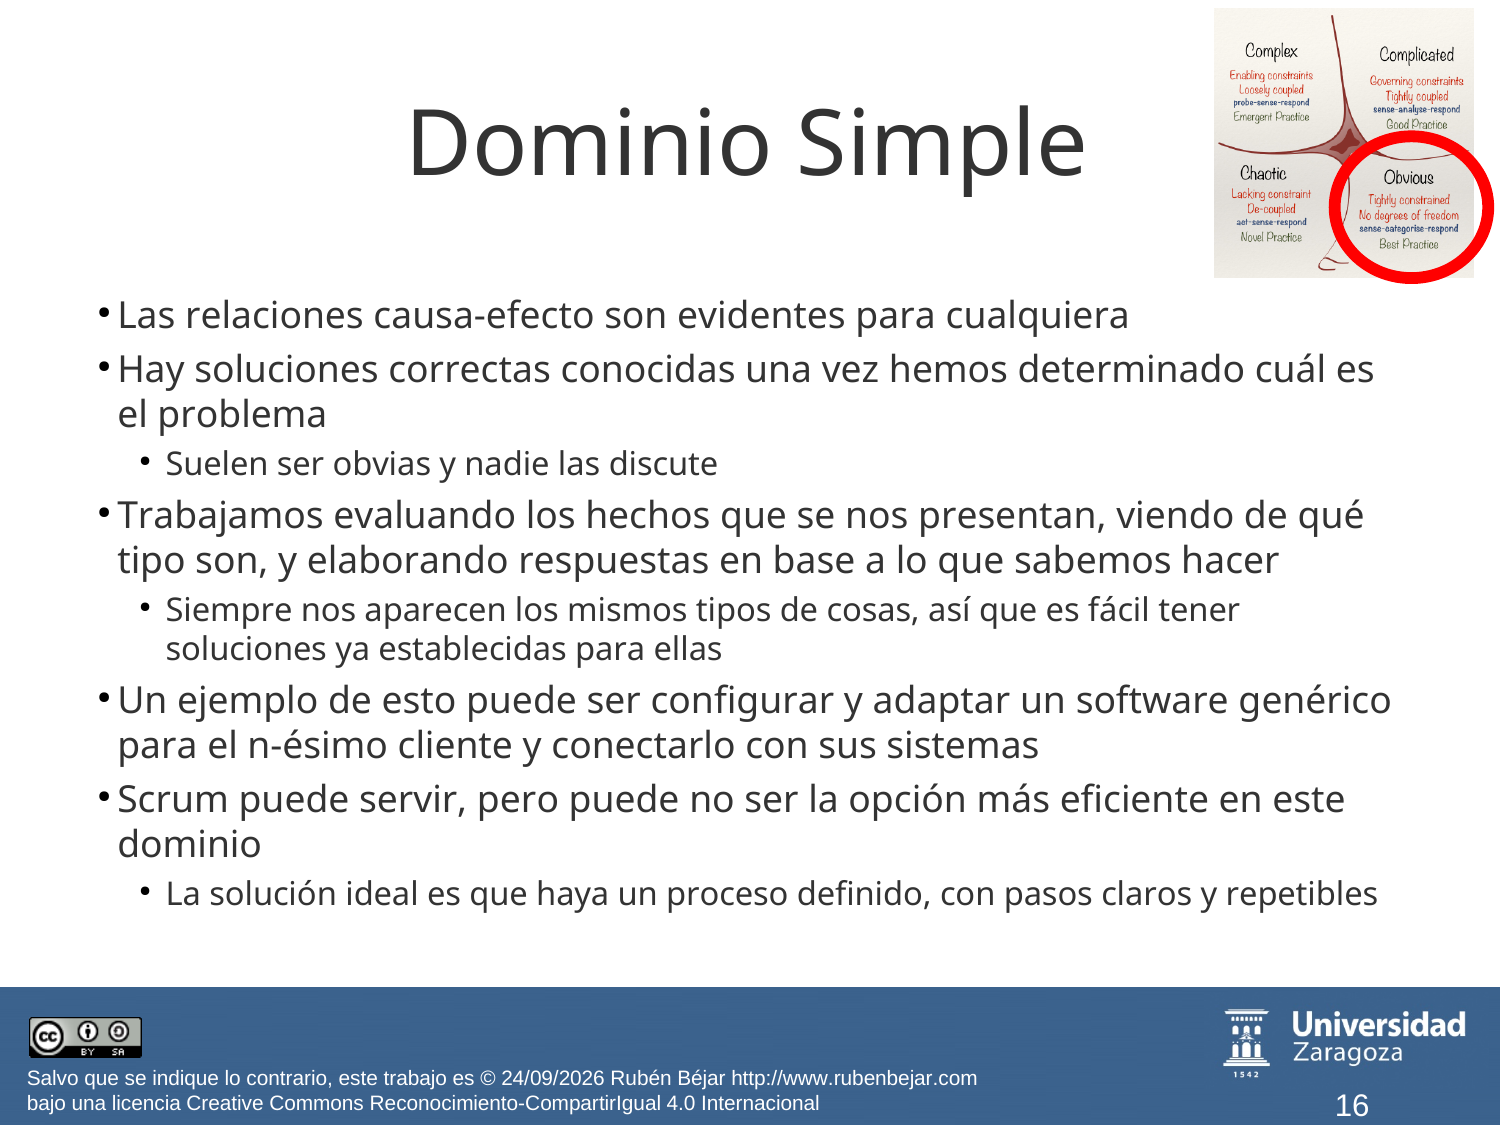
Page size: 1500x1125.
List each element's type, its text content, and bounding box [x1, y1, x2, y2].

list Las relaciones causa-efecto son evidentes para cualquiera Hay soluciones correctas conocidas una vez hemos determinado cuál es el problema Suelen ser obvias y nadie las discute Trabajamos evaluando los hechos que se nos presentan, viendo de qué tipo son, y elaborando respuestas en base a lo que sabemos hacer Siempre nos aparecen los mismos tipos de cosas, así que es fácil tener soluciones ya establecidas para ellas Un ejemplo de esto puede ser configurar y adaptar un software genérico para el n-ésimo cliente y conectarlo con sus sistemas Scrum puede servir, pero puede no ser la opción más eficiente en este dominio La solución ideal es que haya un proceso definido, con pasos claros y repetibles [82, 283, 1418, 957]
picture [1341, 143, 1474, 272]
picture [0, 987, 1500, 1125]
picture [1444, 259, 1474, 279]
title Dominio Simple [74, 21, 1214, 257]
picture [1214, 8, 1474, 279]
